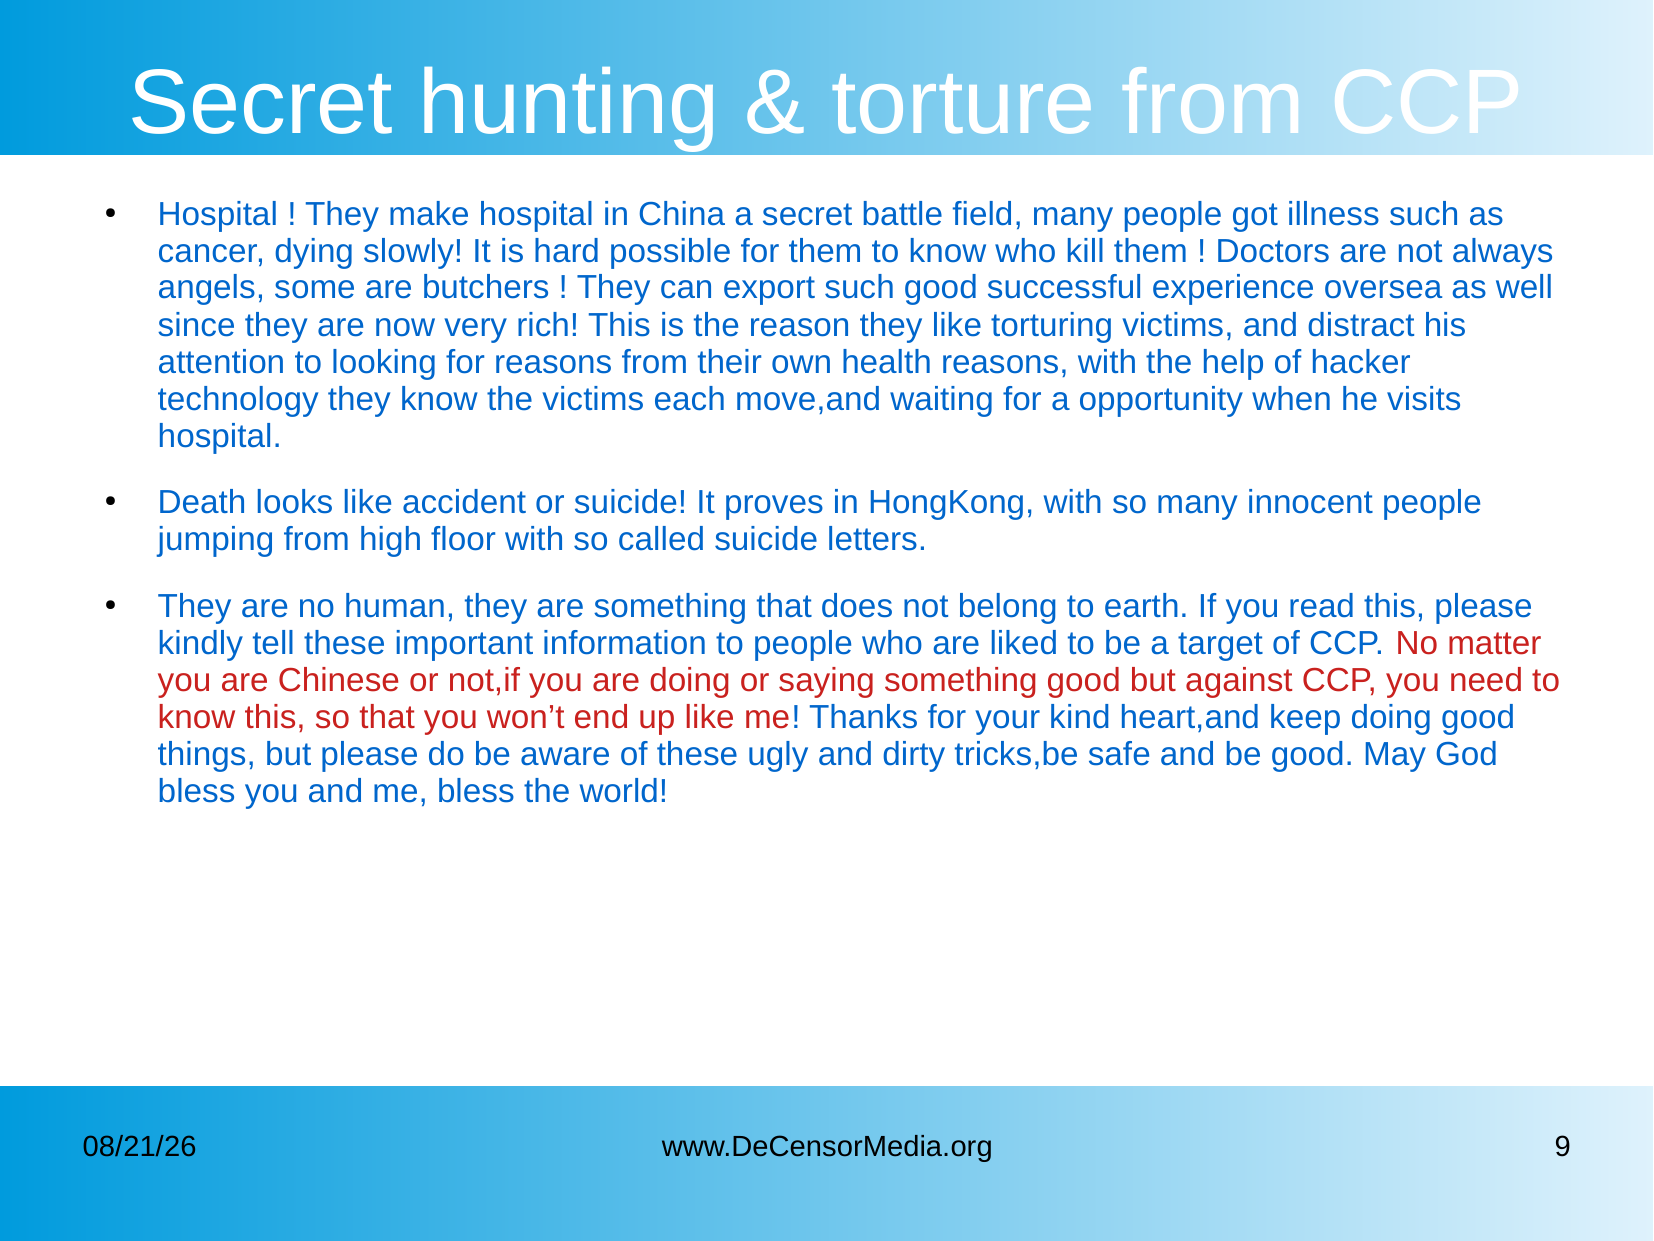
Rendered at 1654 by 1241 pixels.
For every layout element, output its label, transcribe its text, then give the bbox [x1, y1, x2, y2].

title Secret hunting & torture from CCP [82, 48, 1571, 156]
list Hospital ! They make hospital in China a secret battle field, many people got illness such as cancer, dying slowly! It is hard possible for them to know who kill them ! Doctors are not always angels, some are butchers ! They can export such good successful experience oversea as well since they are now very rich! This is the reason they like torturing victims, and distract his attention to looking for reasons from their own health reasons, with the help of hacker technology they know the victims each move,and waiting for a opportunity when he visits hospital. Death looks like accident or suicide! It proves in HongKong, with so many innocent people jumping from high floor with so called suicide letters. They are no human, they are something that does not belong to earth. If you read this, please kindly tell these important information to people who are liked to be a target of CCP. No matter you are Chinese or not,if you are doing or saying something good but against CCP, you need to know this, so that you won’t end up like me! Thanks for your kind heart,and keep doing good things, but please do be aware of these ugly and dirty tricks,be safe and be good. May God bless you and me, bless the world! [86, 195, 1576, 510]
